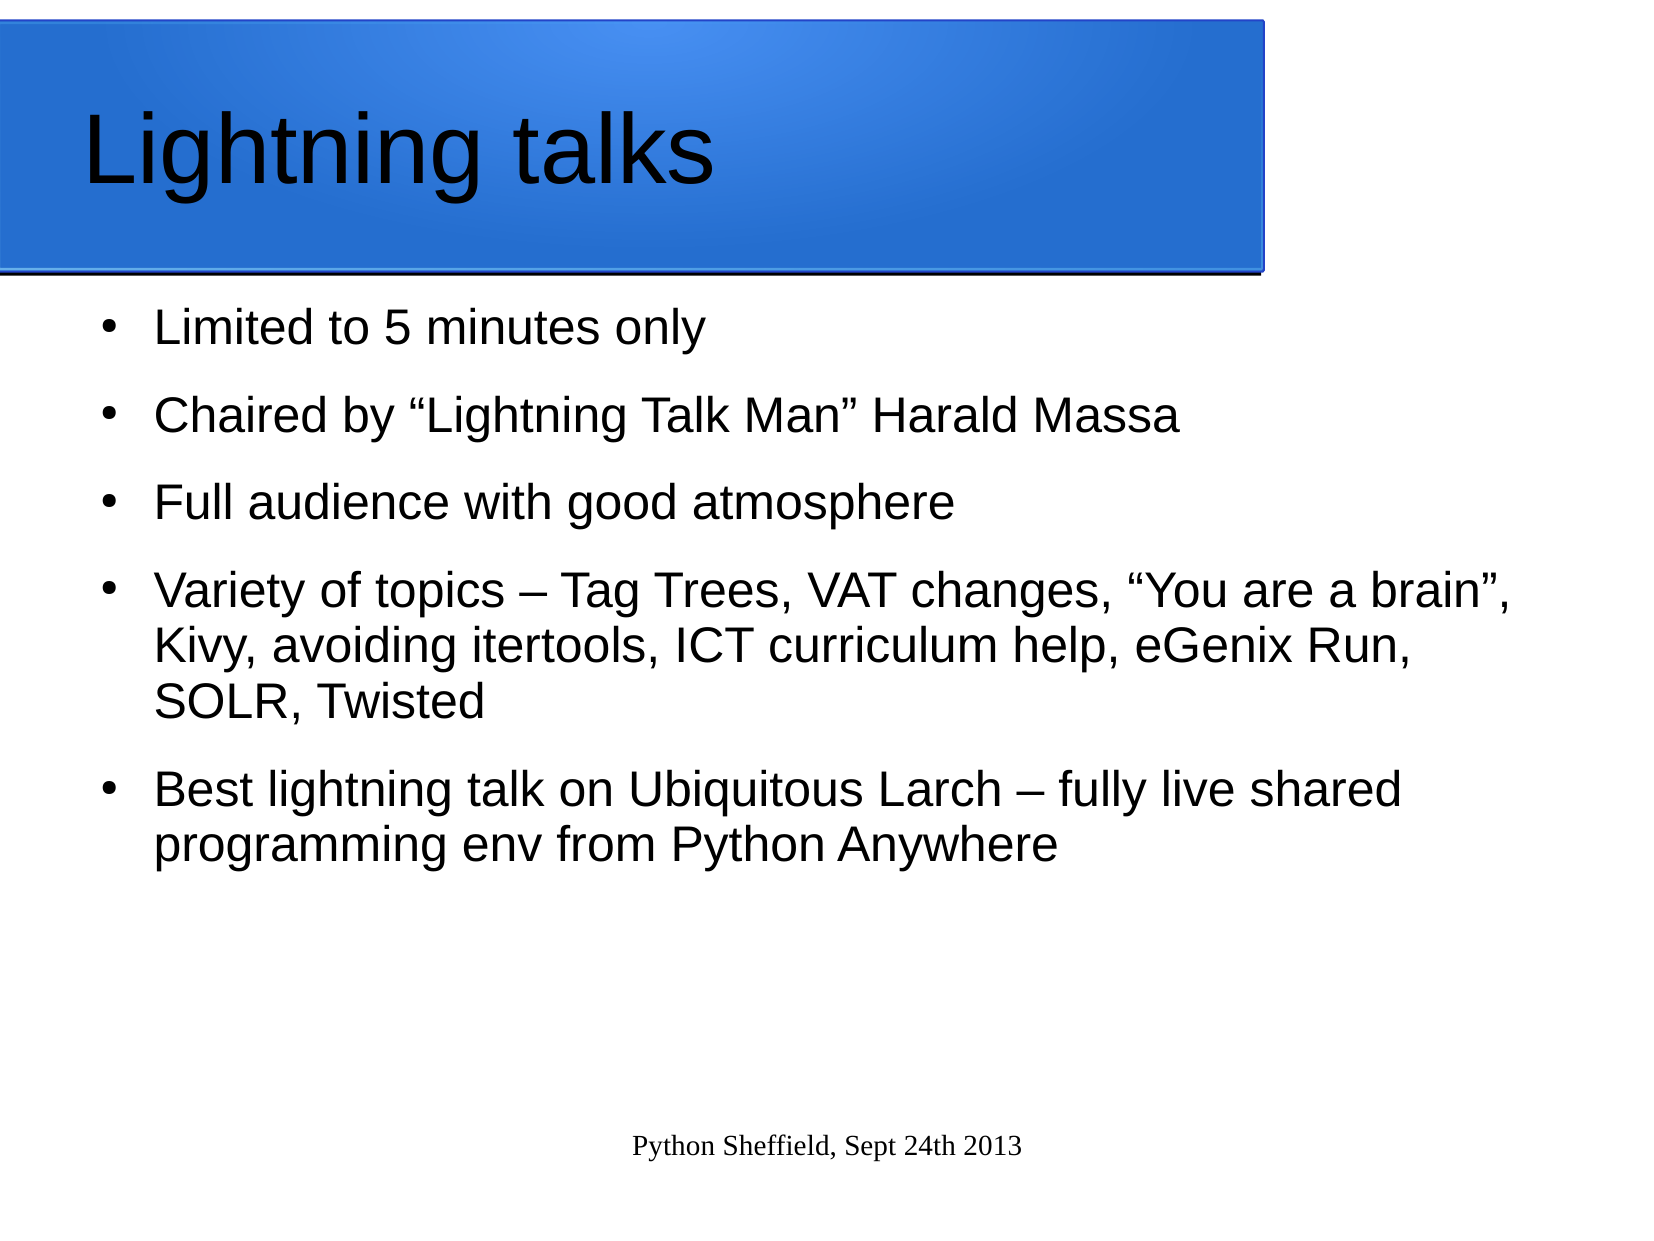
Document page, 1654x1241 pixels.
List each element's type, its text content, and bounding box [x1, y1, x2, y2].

list Limited to 5 minutes only Chaired by “Lightning Talk Man” Harald Massa Full audience with good atmosphere Variety of topics – Tag Trees, VAT changes, “You are a brain”, Kivy, avoiding itertools, ICT curriculum help, eGenix Run, SOLR, Twisted Best lightning talk on Ubiquitous Larch – fully live shared programming env from Python Anywhere [82, 299, 1571, 1019]
title Lightning talks [82, 47, 1235, 252]
